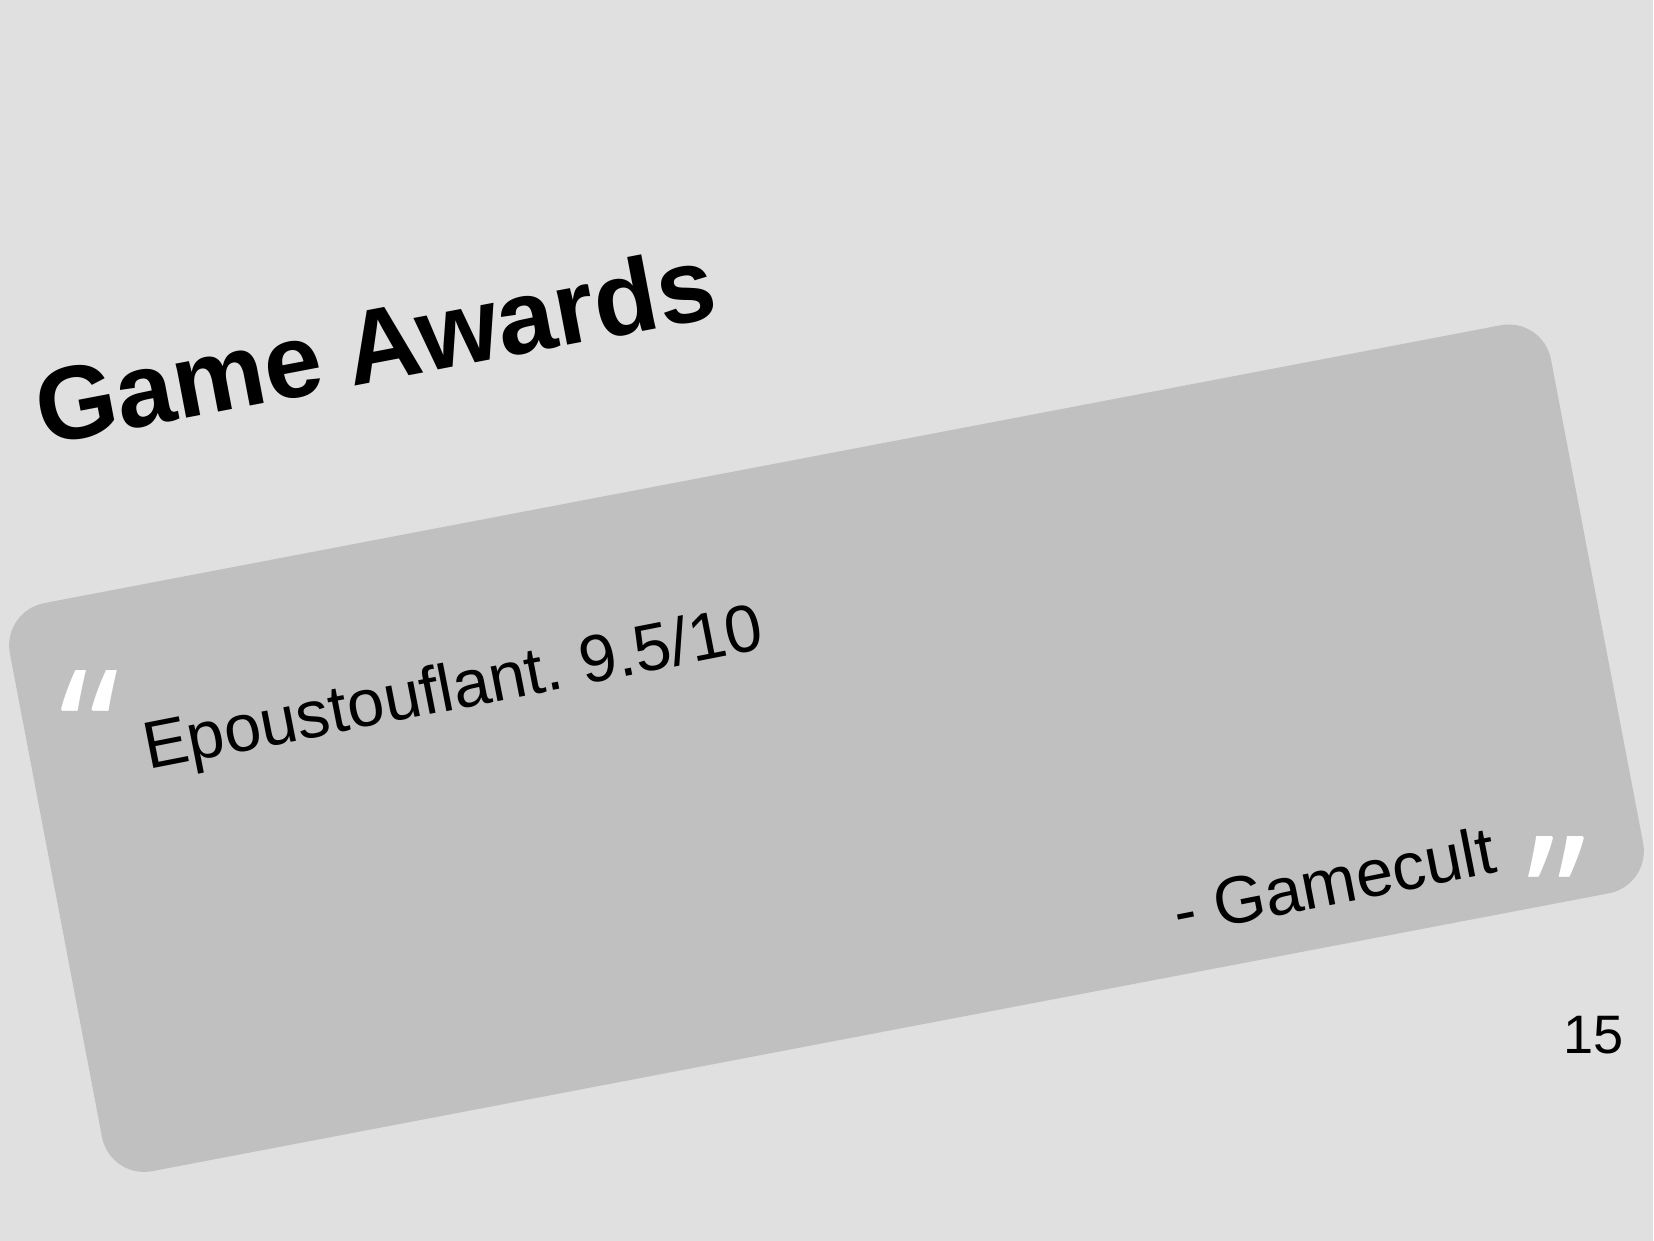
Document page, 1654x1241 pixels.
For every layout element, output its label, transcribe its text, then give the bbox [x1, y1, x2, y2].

list - Gamecult [1097, 780, 1653, 1028]
title Game Awards [16, 29, 1518, 512]
list Epoustouflant. 9.5/10 [67, 443, 1522, 863]
